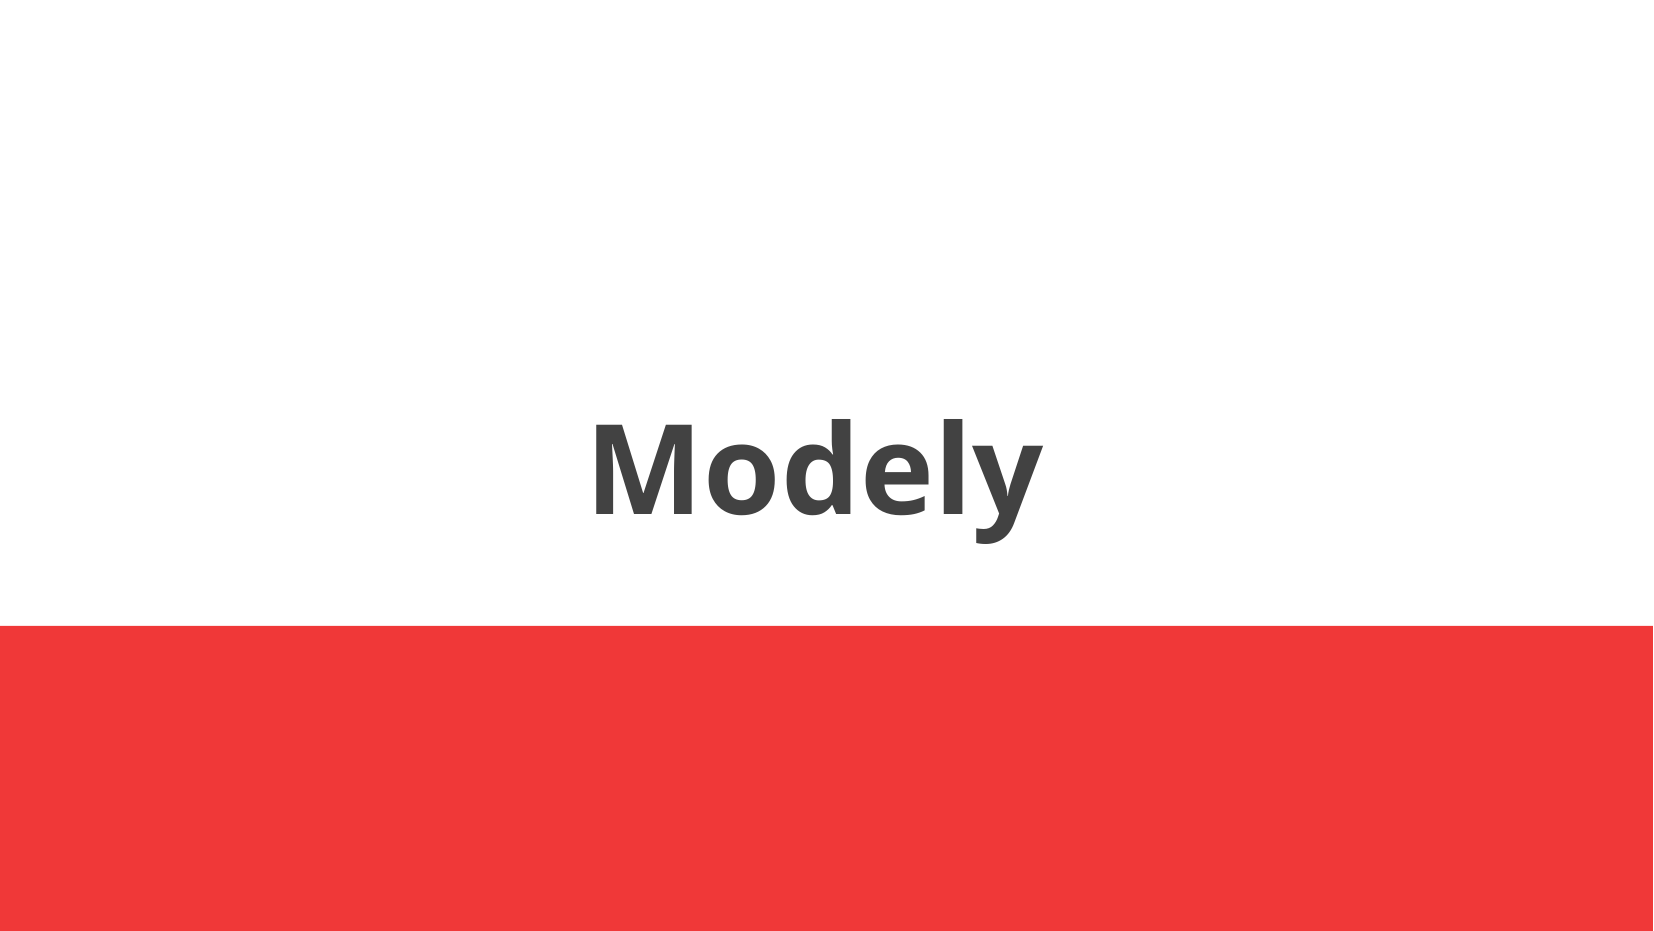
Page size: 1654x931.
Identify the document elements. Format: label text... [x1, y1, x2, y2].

title Modely [70, 322, 1560, 609]
